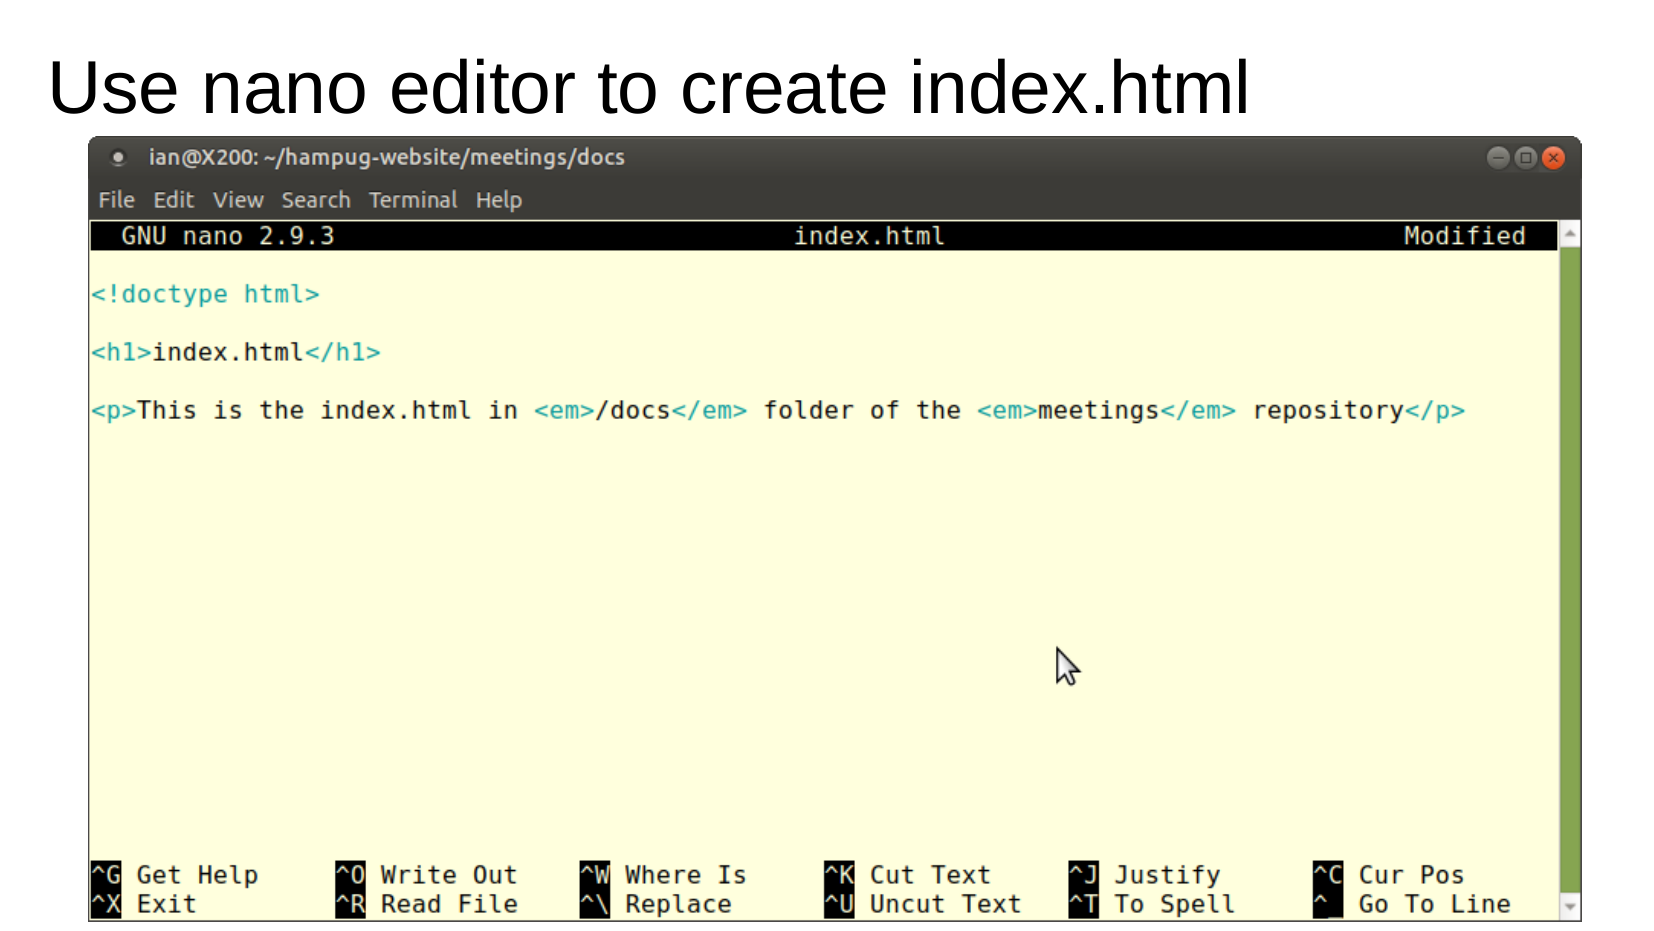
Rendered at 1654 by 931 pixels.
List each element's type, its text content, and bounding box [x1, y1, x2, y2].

title Use nano editor to create index.html [47, 45, 1536, 130]
picture [88, 136, 1582, 922]
